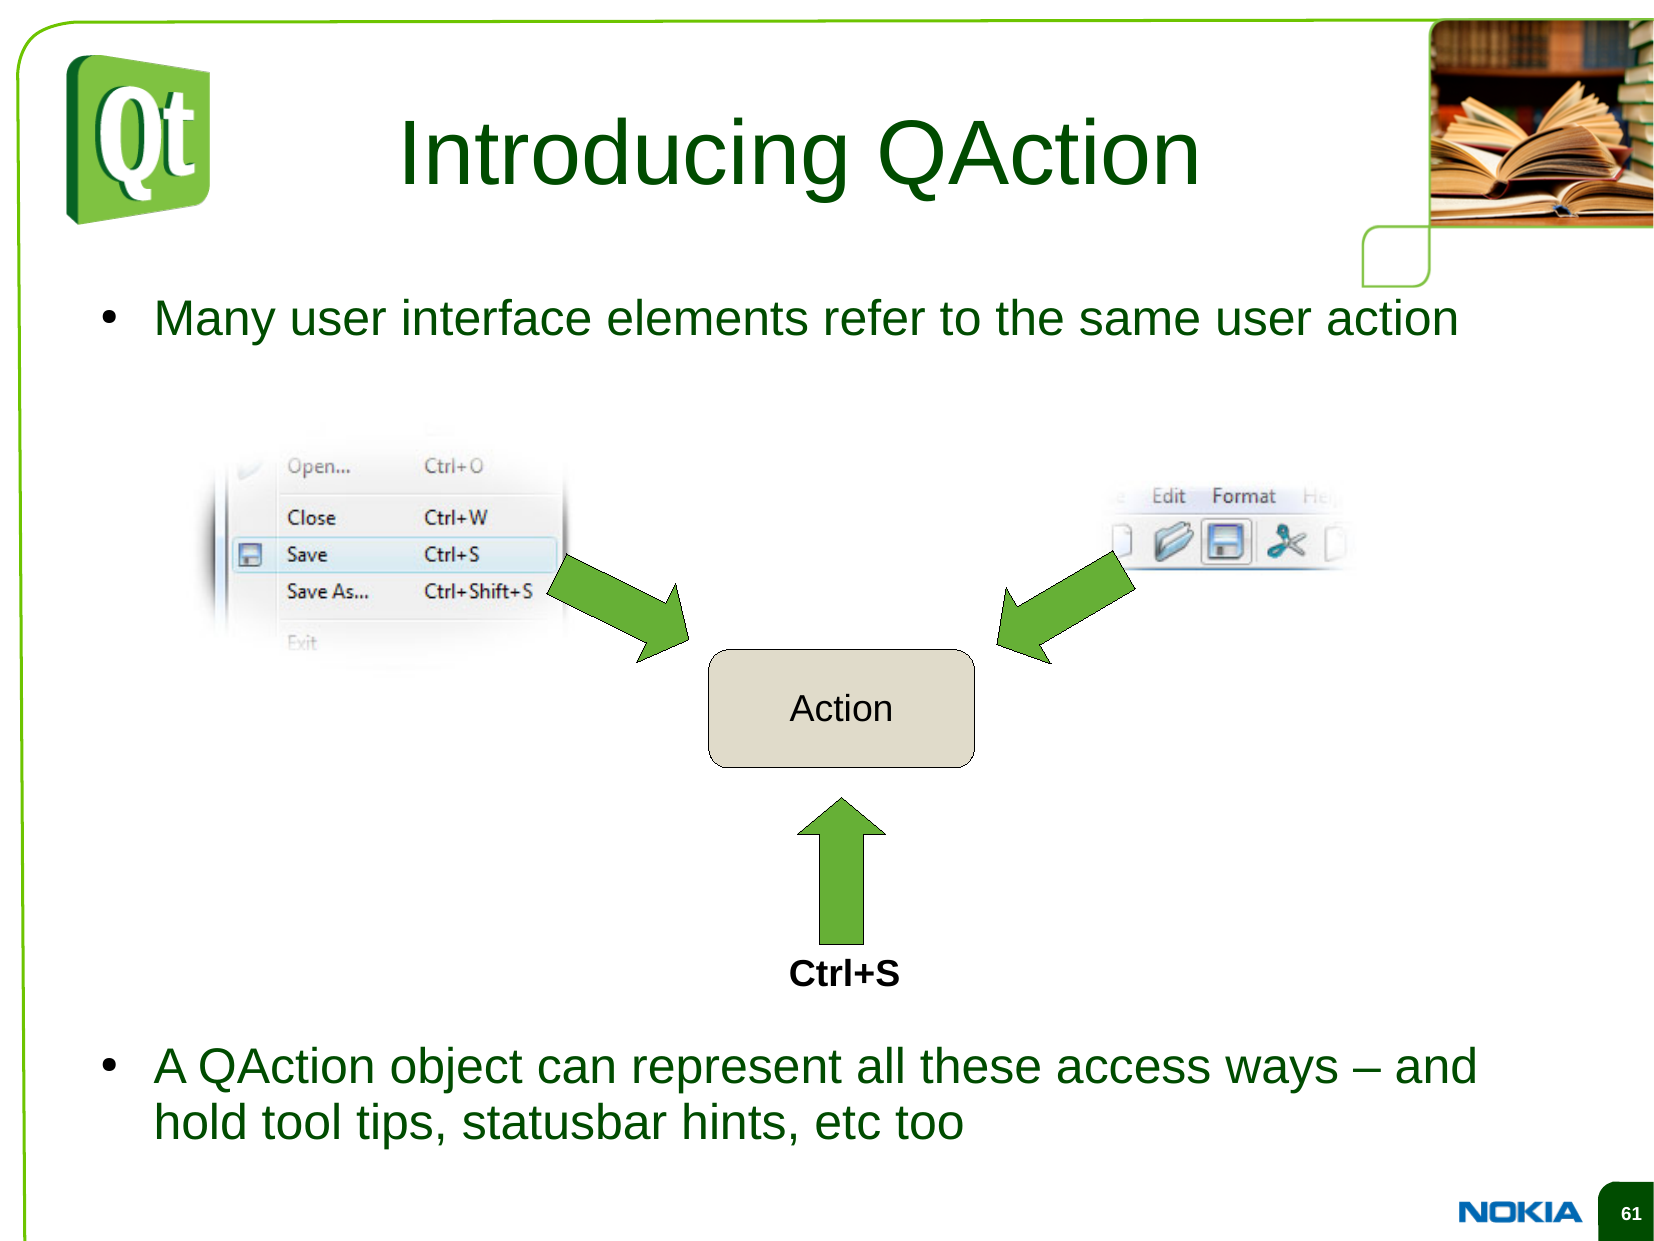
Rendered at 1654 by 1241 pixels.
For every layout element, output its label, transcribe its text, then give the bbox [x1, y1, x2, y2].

list Many user interface elements refer to the same user action A QAction object can represent all these access ways – and hold tool tips, statusbar hints, etc too [82, 290, 1571, 1150]
picture [147, 383, 628, 694]
picture [1062, 441, 1390, 621]
text_box [797, 797, 886, 945]
text_box Ctrl+S [774, 944, 916, 1002]
title Introducing QAction [263, 49, 1338, 257]
picture [1338, 7, 1654, 308]
picture [1459, 1201, 1583, 1223]
text_box Action [708, 649, 975, 768]
text_box [996, 550, 1136, 664]
picture [66, 55, 210, 225]
text_box [546, 553, 689, 663]
